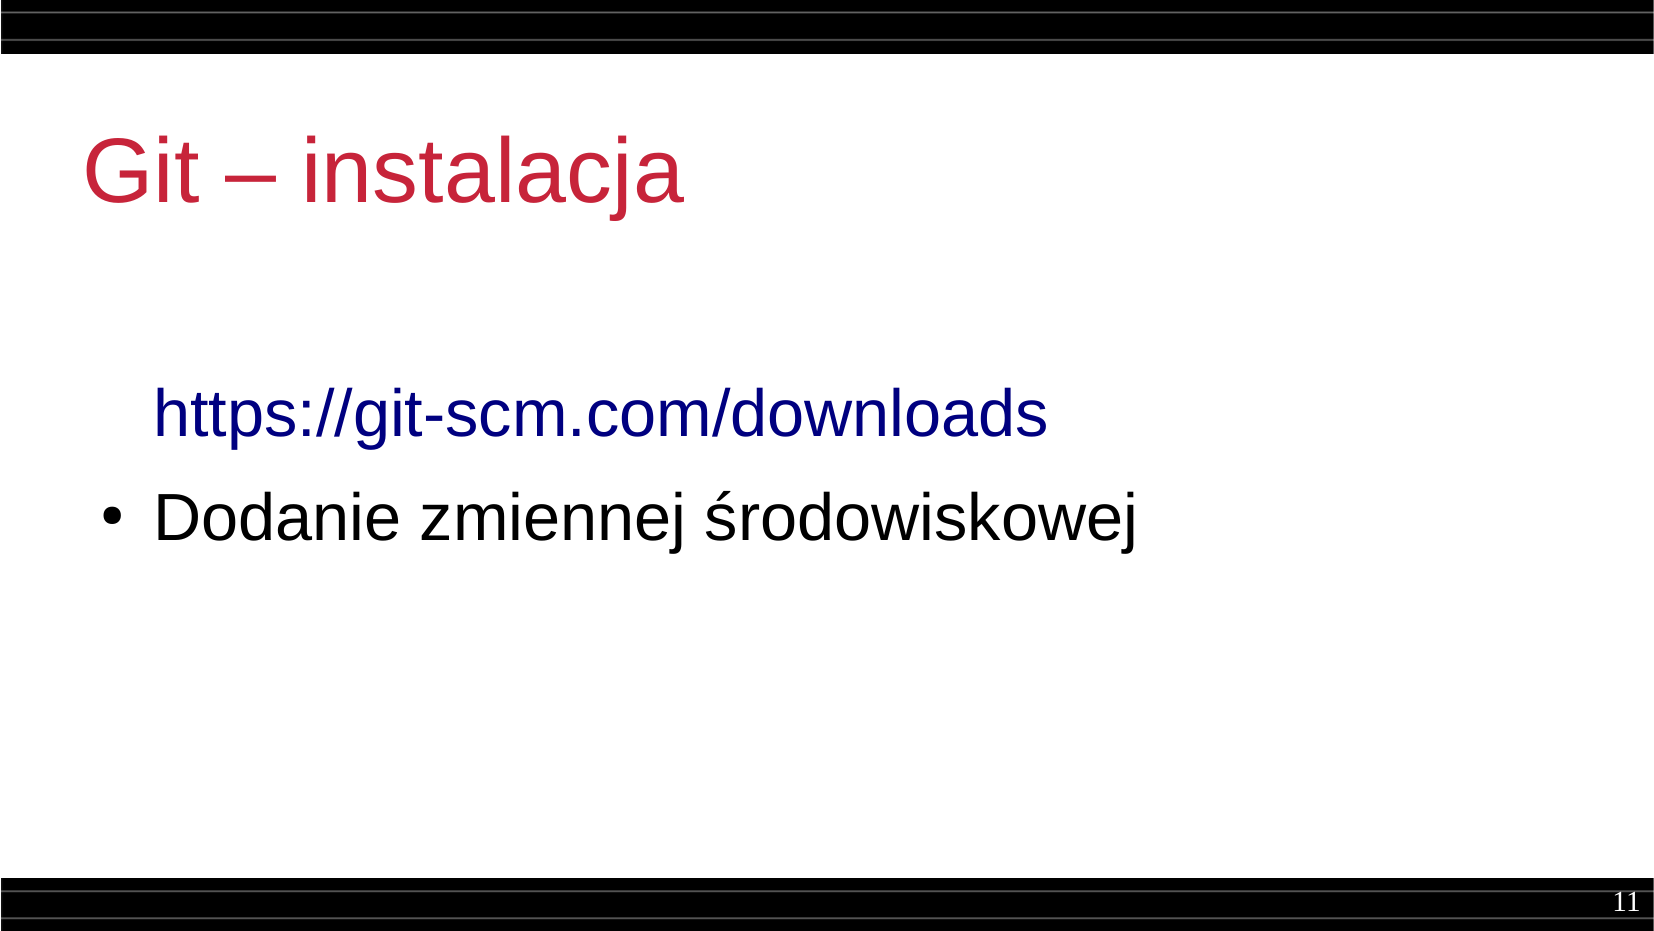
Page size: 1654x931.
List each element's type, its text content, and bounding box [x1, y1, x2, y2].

title Git – instalacja [82, 92, 1571, 249]
picture [1, 0, 1654, 54]
picture [1, 878, 1654, 931]
list https://git-scm.com/downloads Dodanie zmiennej środowiskowej [82, 271, 1571, 851]
